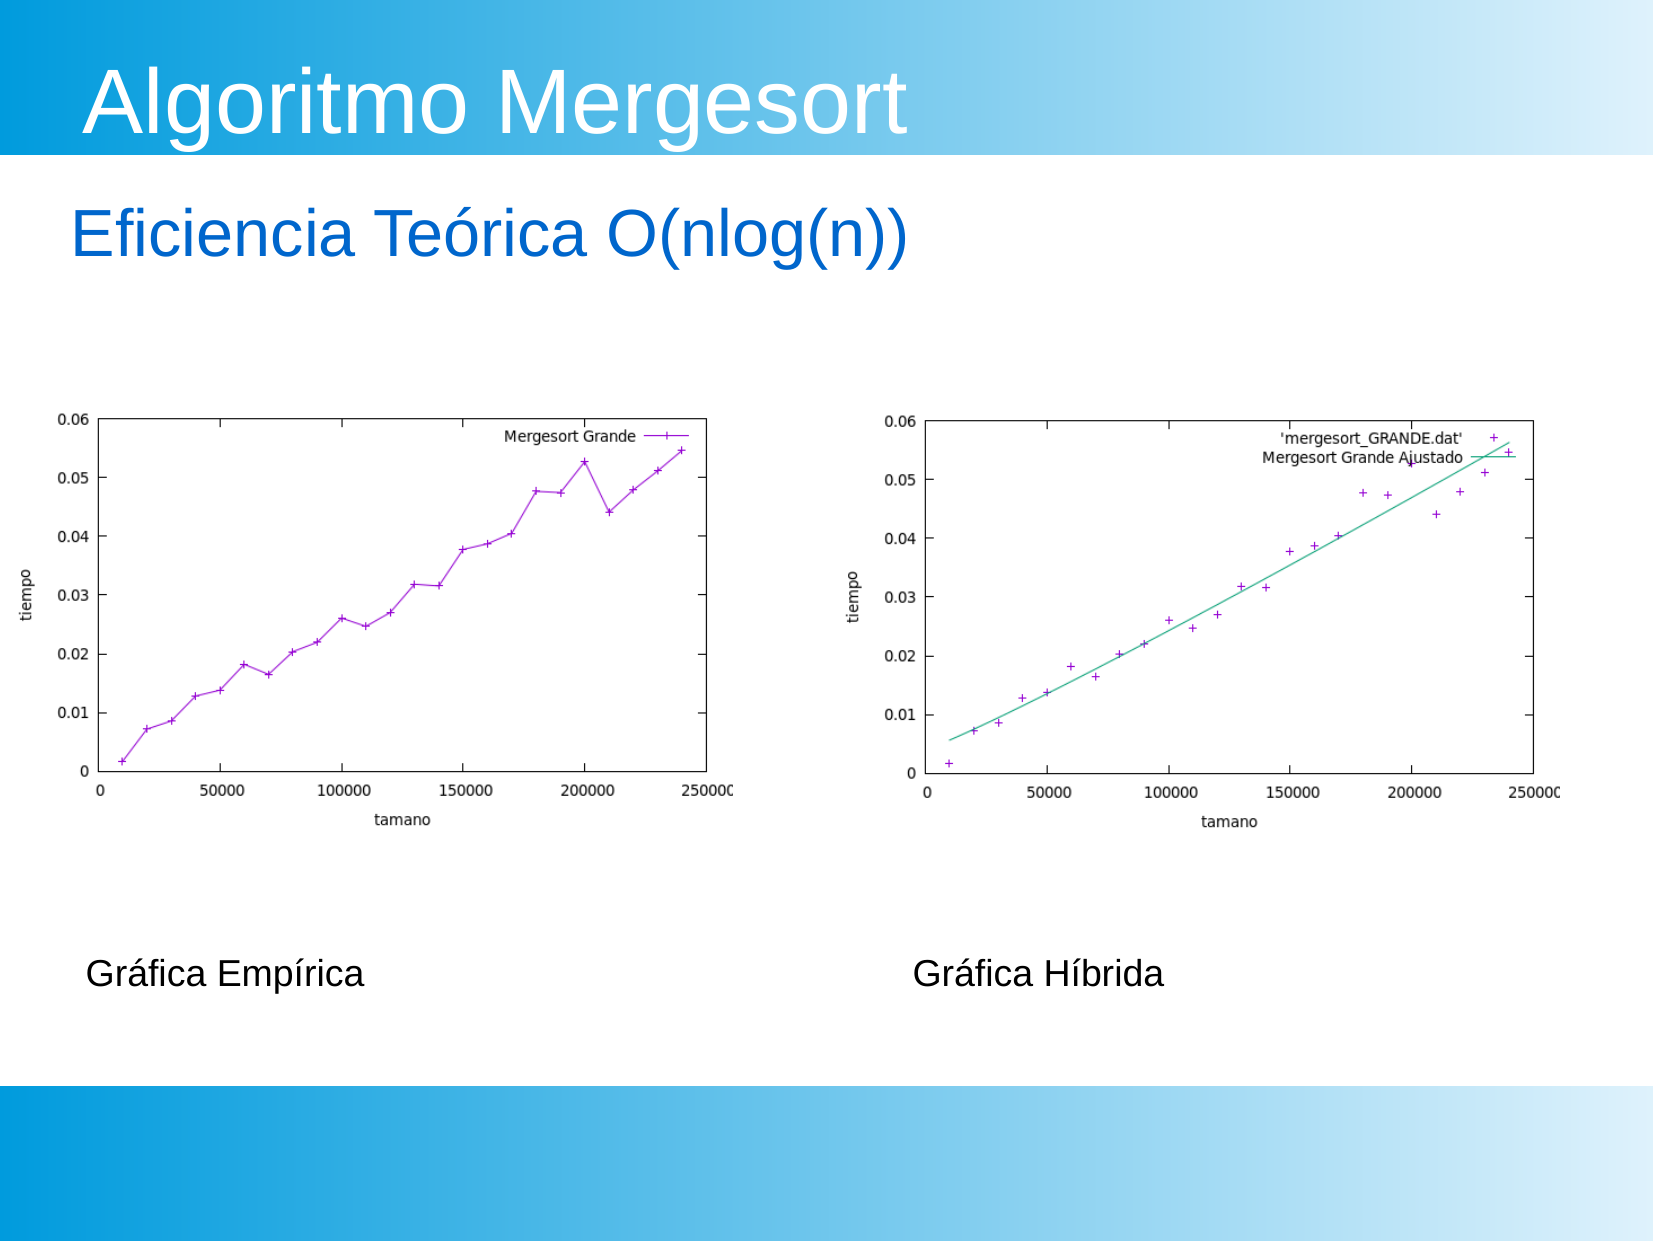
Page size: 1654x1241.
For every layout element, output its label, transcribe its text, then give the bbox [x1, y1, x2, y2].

text_box Gráfica Híbrida [897, 944, 1536, 1002]
list Eficiencia Teórica O(nlog(n)) [0, 195, 969, 296]
picture [838, 401, 1560, 834]
title Algoritmo Mergesort [82, 49, 1571, 155]
text_box Gráfica Empírica [70, 944, 756, 1002]
picture [11, 399, 733, 832]
